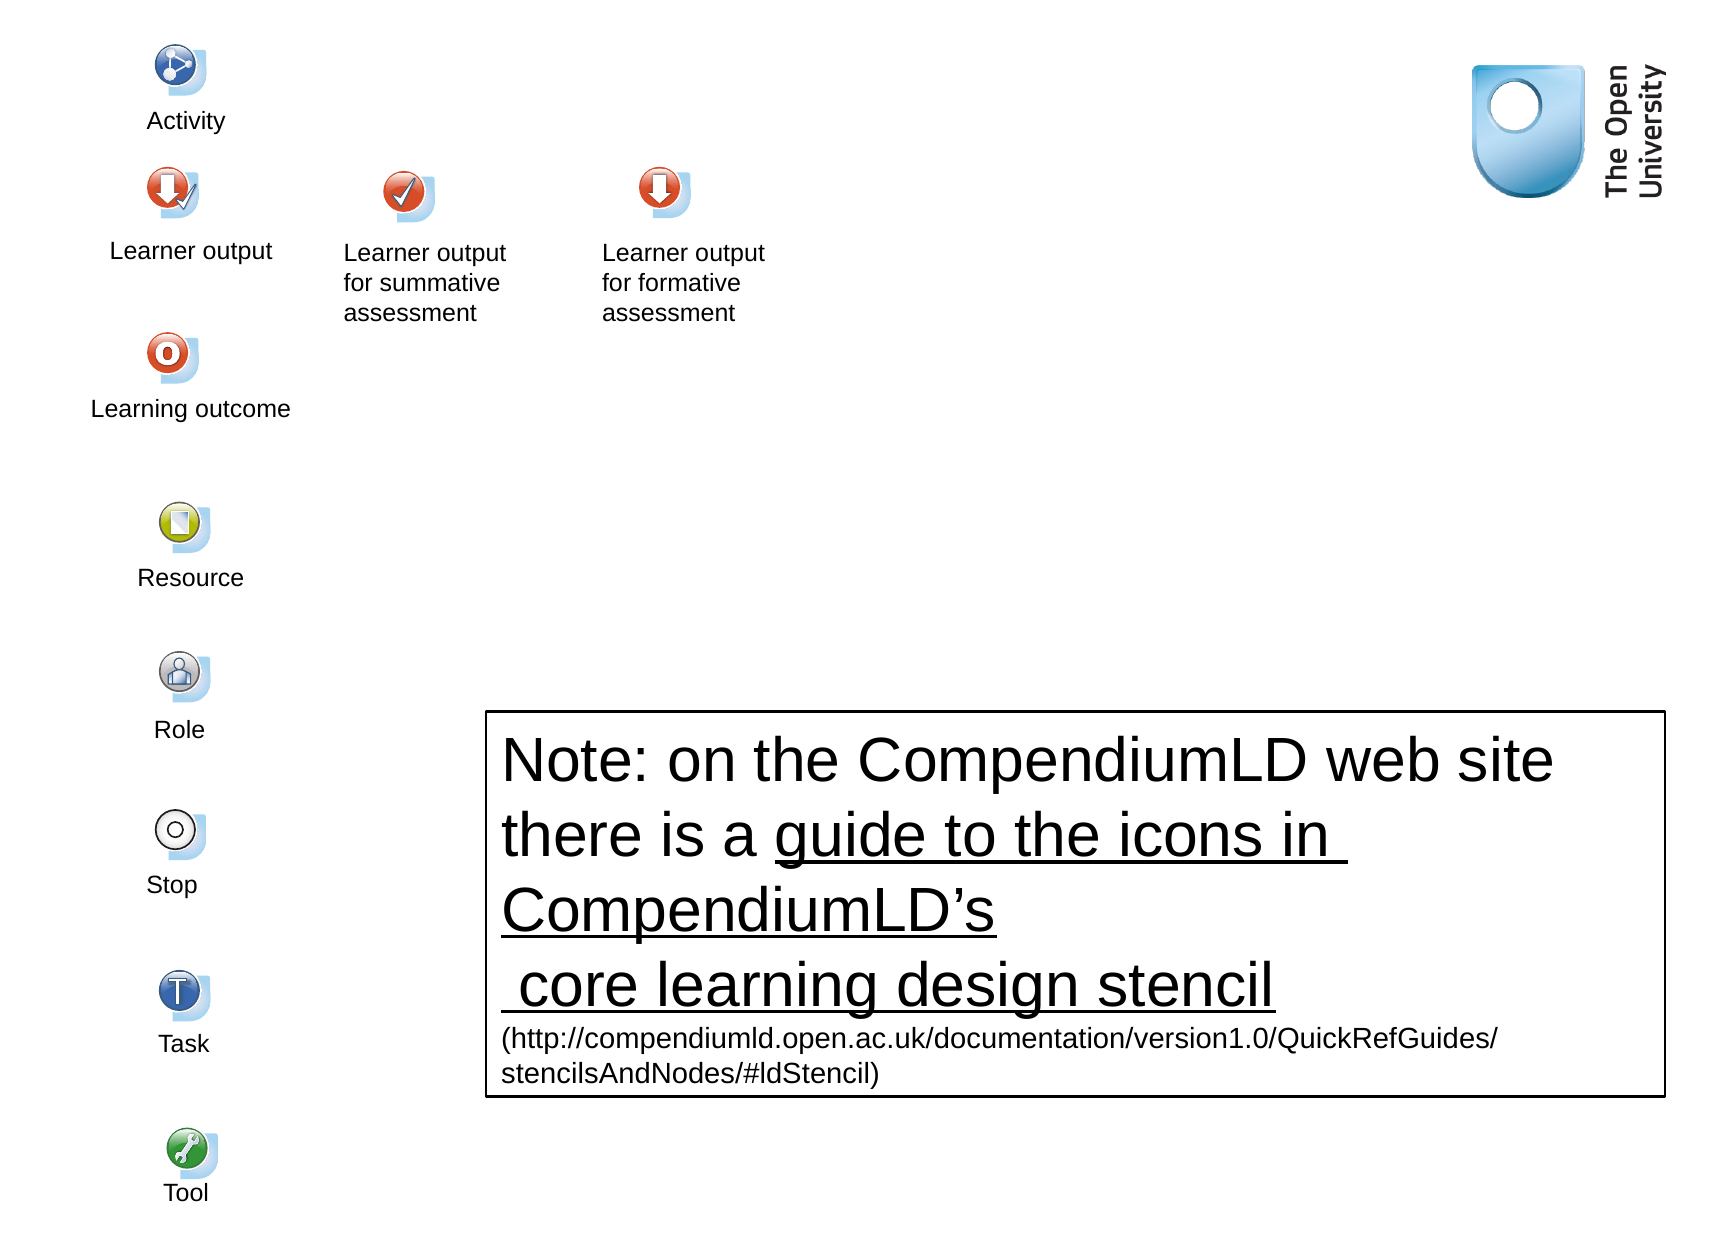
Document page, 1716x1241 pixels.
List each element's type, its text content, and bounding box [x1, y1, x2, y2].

picture [1472, 64, 1666, 198]
text_box Learning outcome [75, 385, 307, 430]
picture [153, 42, 209, 98]
picture [157, 500, 213, 556]
picture [382, 169, 438, 225]
picture [157, 968, 213, 1024]
picture [637, 165, 693, 221]
text_box Learner output for summative assessment [328, 229, 539, 330]
picture [145, 165, 201, 221]
text_box Activity [131, 97, 241, 143]
picture [153, 807, 209, 863]
text_box Learner output [94, 226, 289, 272]
picture [145, 330, 201, 386]
text_box Note: on the CompendiumLD web site there is a guide to the icons in CompendiumLD’s core learning design stencil (http://compendiumld.open.ac.uk/documentation/version1.0/QuickRefGuides/stencilsAndNodes/#ldStencil) [486, 711, 1666, 1097]
text_box Stop [131, 860, 213, 906]
text_box Task [143, 1020, 225, 1065]
text_box Tool [148, 1168, 225, 1214]
text_box Resource [122, 553, 260, 599]
picture [157, 649, 213, 705]
picture [165, 1126, 221, 1182]
text_box Learner output for formative assessment [587, 229, 798, 330]
text_box Role [139, 705, 221, 751]
